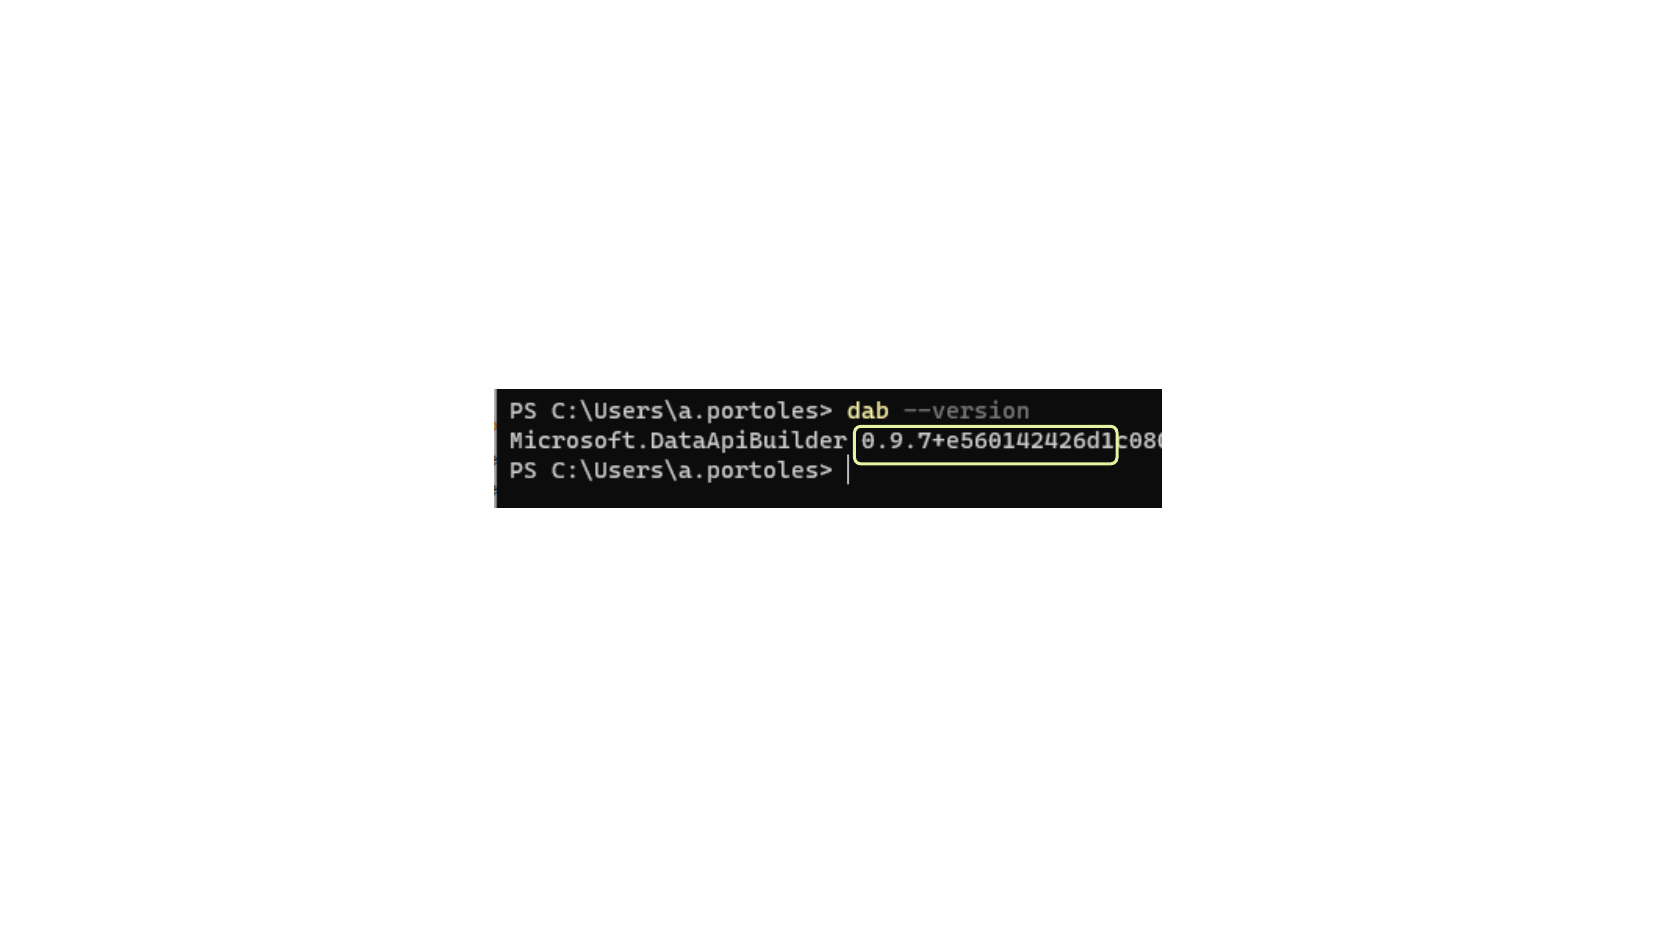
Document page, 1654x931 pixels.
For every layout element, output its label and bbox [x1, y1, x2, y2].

picture [494, 389, 1162, 508]
